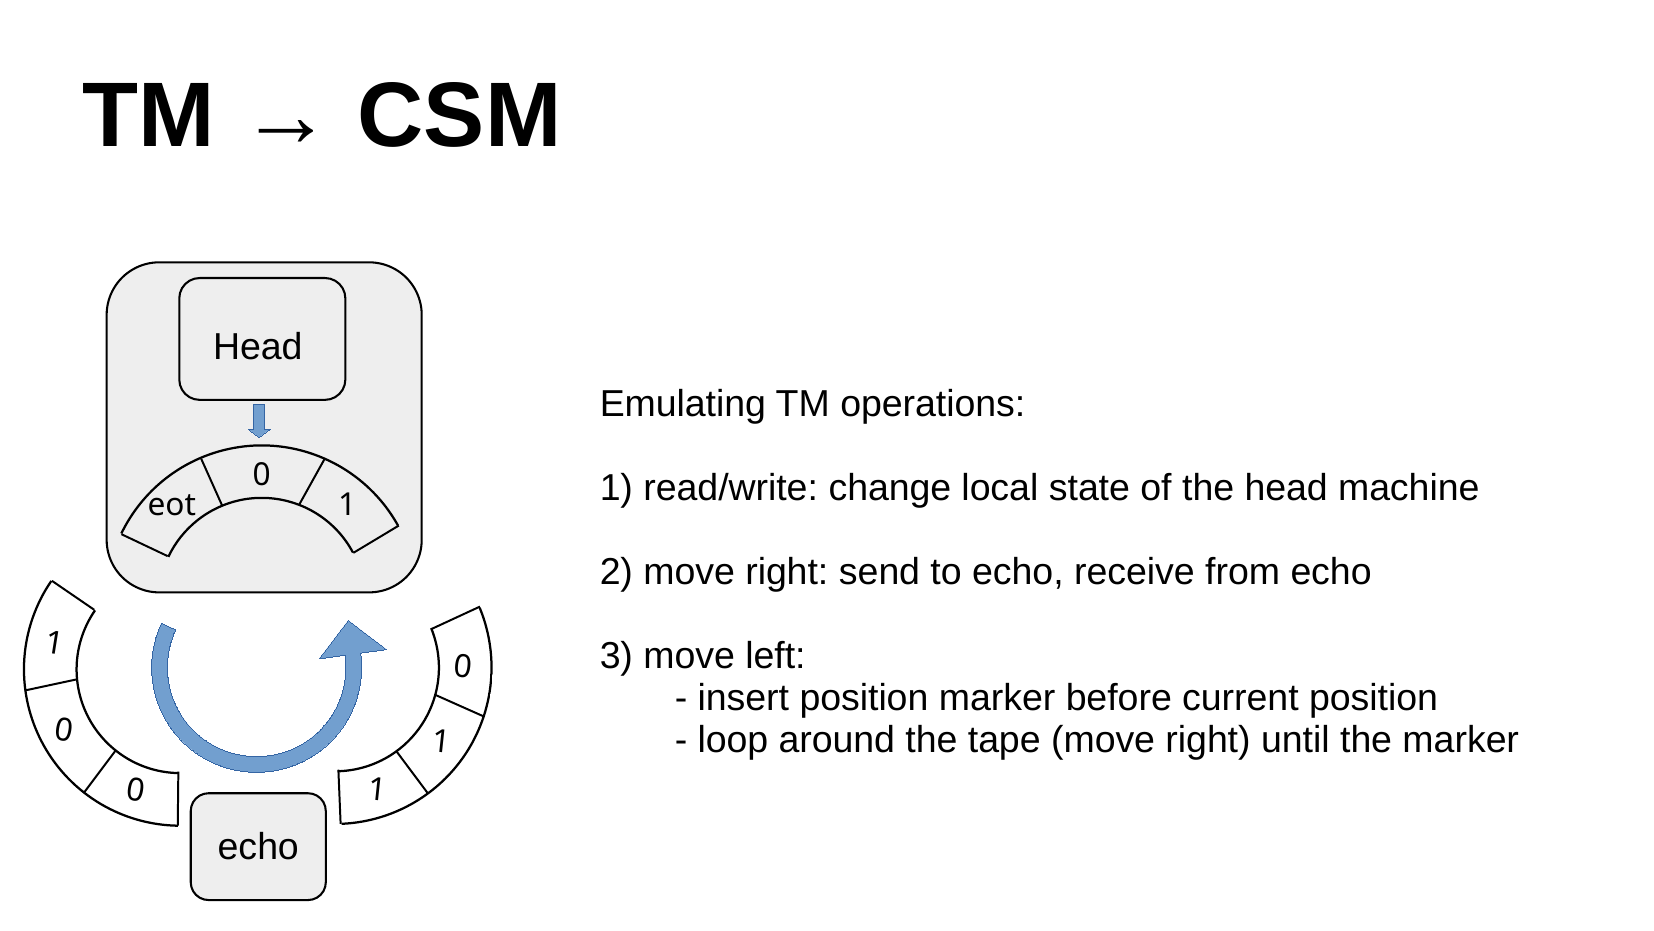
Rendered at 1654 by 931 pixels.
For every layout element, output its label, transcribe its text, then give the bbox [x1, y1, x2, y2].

text_box [151, 620, 387, 773]
text_box Head [198, 317, 346, 417]
title TM → CSM [82, 37, 1571, 193]
text_box echo [190, 793, 326, 901]
text_box [106, 262, 422, 593]
picture [120, 444, 400, 558]
picture [331, 593, 500, 840]
picture [0, 577, 214, 829]
text_box Emulating TM operations: 1) read/write: change local state of the head machine 2) move right: send to echo, receive from echo 3) move left: - insert position marker before current position - loop around the tape (move right) until the marker [585, 375, 1561, 768]
